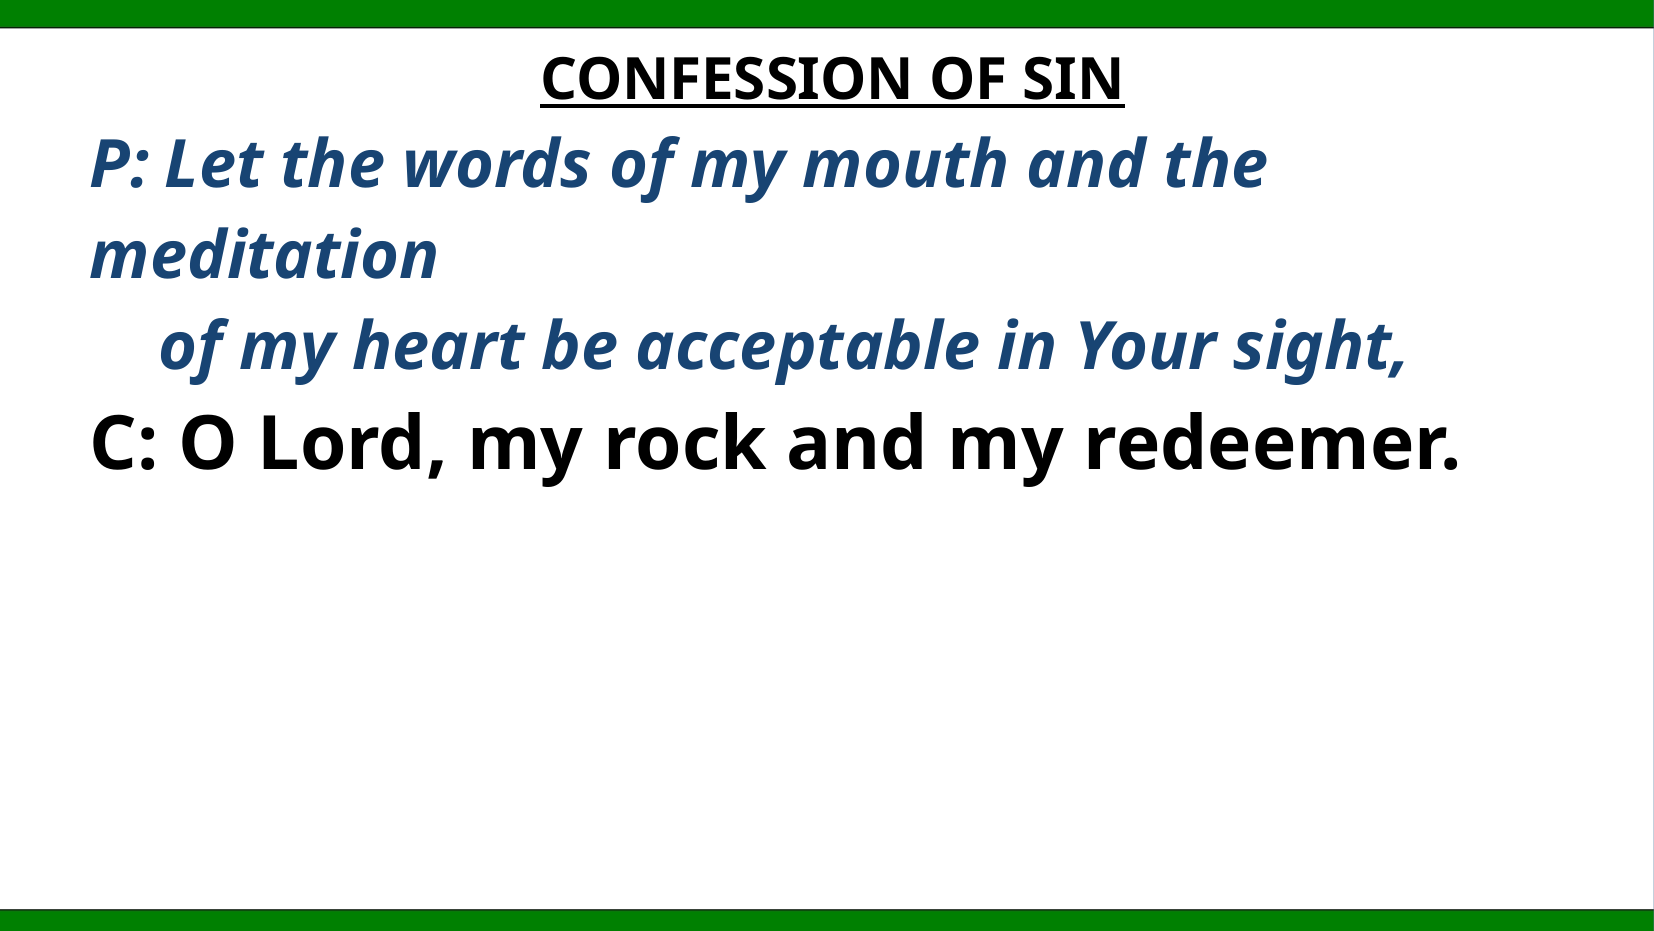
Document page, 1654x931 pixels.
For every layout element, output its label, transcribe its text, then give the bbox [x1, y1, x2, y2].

text_box CONFESSION OF SIN P: Let the words of my mouth and the meditation of my heart be acceptable in Your sight, C: O Lord, my rock and my redeemer. [75, 30, 1591, 451]
picture [0, 0, 1654, 931]
